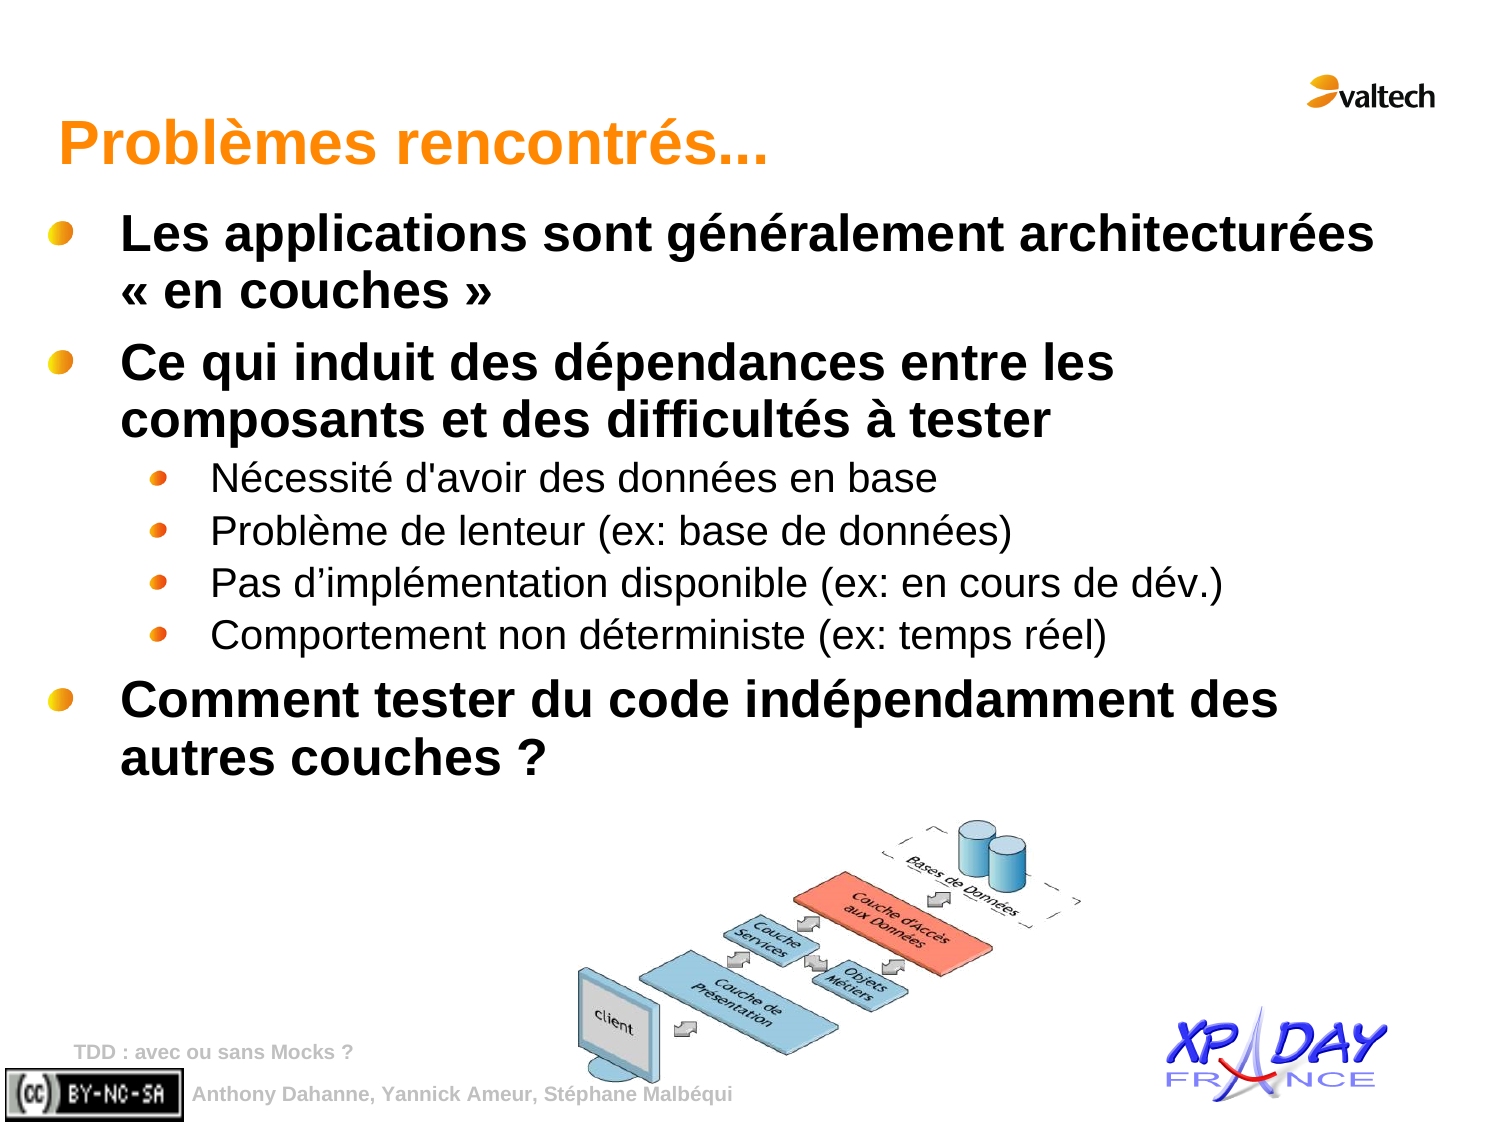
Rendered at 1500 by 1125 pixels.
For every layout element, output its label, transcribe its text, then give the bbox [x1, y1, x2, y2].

list Les applications sont généralement architecturées « en couches » Ce qui induit des dépendances entre les composants et des difficultés à tester Nécessité d'avoir des données en base Problème de lenteur (ex: base de données) Pas d’implémentation disponible (ex: en cours de dév.) Comportement non déterministe (ex: temps réel) Comment tester du code indépendamment des autres couches ? [47, 203, 1379, 984]
picture [5, 1068, 184, 1122]
picture [1305, 73, 1436, 109]
title Problèmes rencontrés... [59, 59, 1295, 203]
picture [1163, 1003, 1388, 1102]
picture [578, 820, 1081, 1084]
